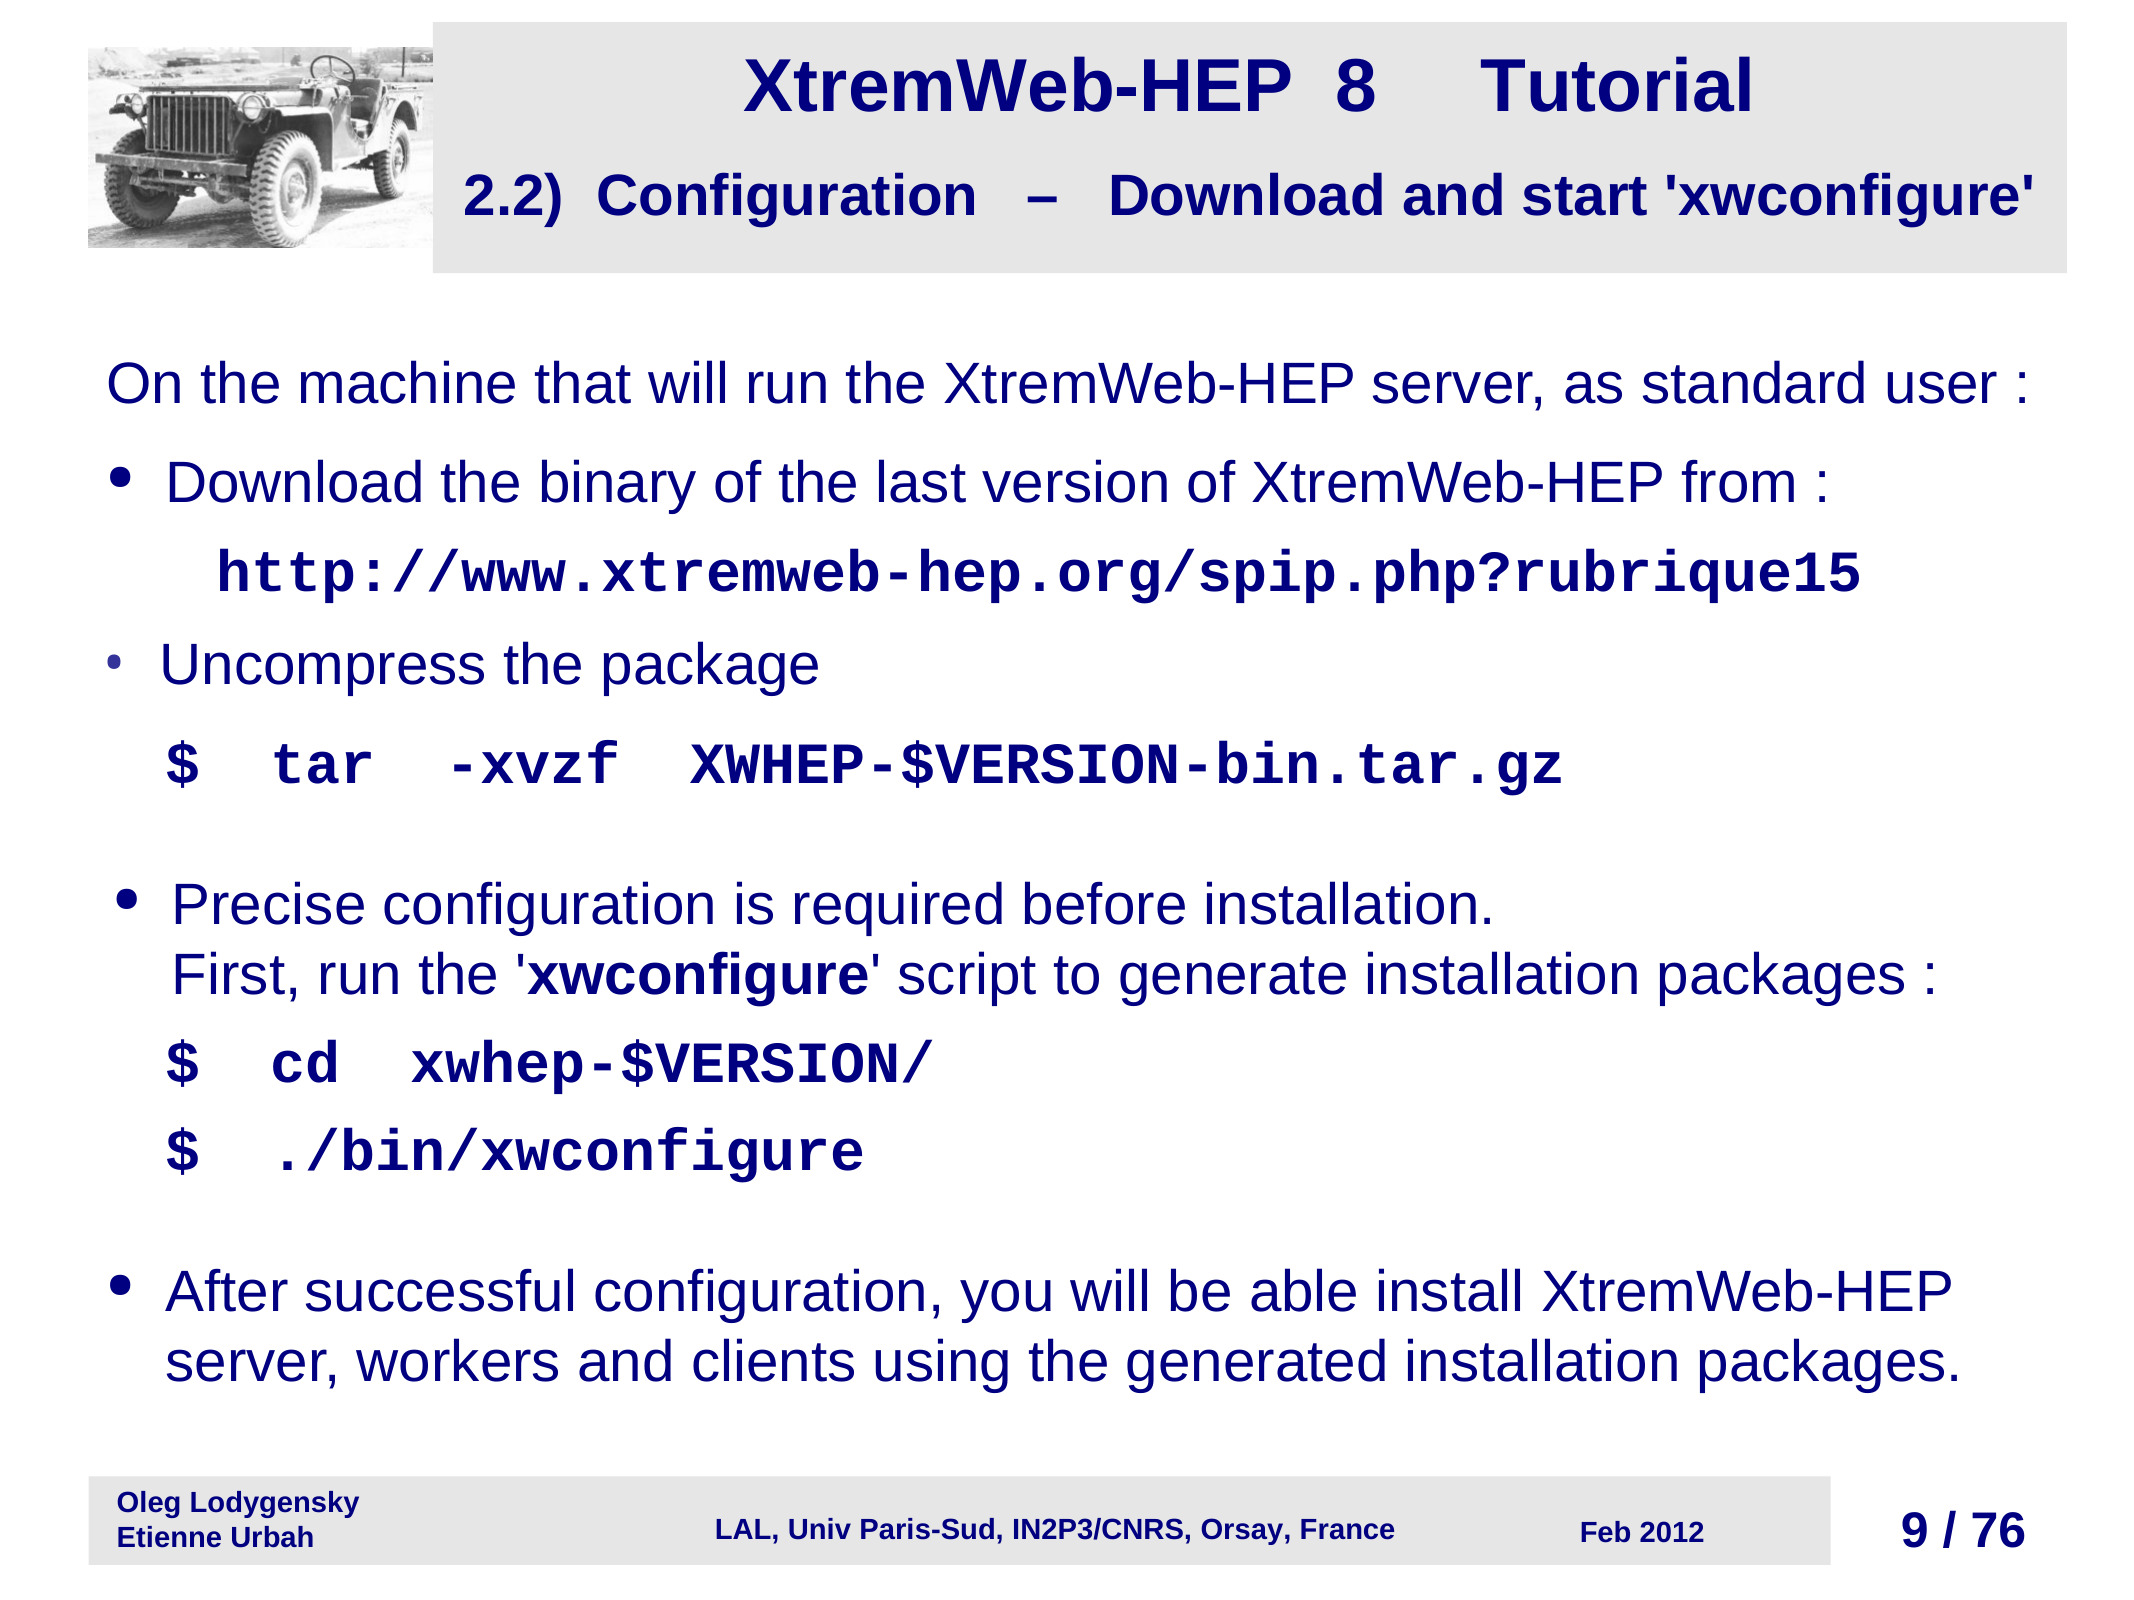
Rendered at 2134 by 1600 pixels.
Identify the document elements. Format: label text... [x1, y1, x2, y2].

list On the machine that will run the XtremWeb-HEP server, as standard user : Download the binary of the last version of XtremWeb-HEP from : http://www.xtremweb-hep.org/spip.php?rubrique15 Uncompress the package $ tar -xvzf XWHEP-$VERSION-bin.tar.gz Precise configuration is required before installation. First, run the 'xwconfigure' script to generate installation packages : $ cd xwhep-$VERSION/ $ ./bin/xwconfigure After successful configuration, you will be able install XtremWeb-HEP server, workers and clients using the generated installation packages. [88, 336, 2097, 1401]
picture [88, 47, 433, 248]
title 2.2) Configuration – Download and start 'xwconfigure' [442, 118, 2067, 266]
